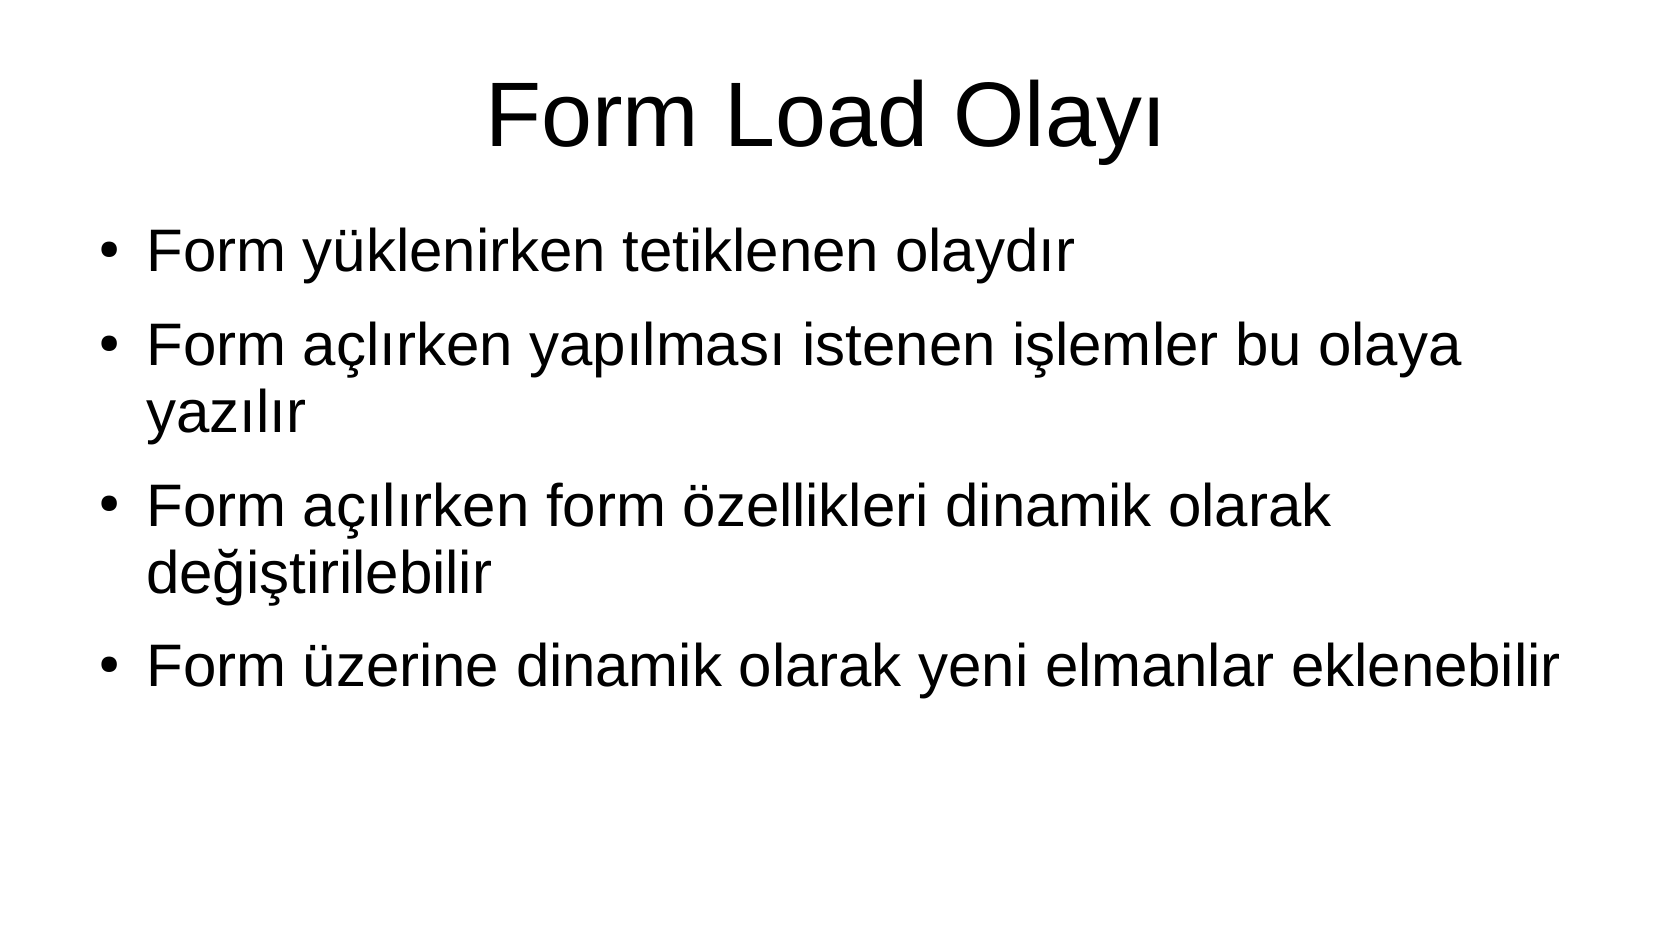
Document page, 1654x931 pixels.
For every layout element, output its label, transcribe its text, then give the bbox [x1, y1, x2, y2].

title Form Load Olayı [82, 37, 1571, 193]
list Form yüklenirken tetiklenen olaydır Form açlırken yapılması istenen işlemler bu olaya yazılır Form açılırken form özellikleri dinamik olarak değiştirilebilir Form üzerine dinamik olarak yeni elmanlar eklenebilir [82, 217, 1571, 758]
